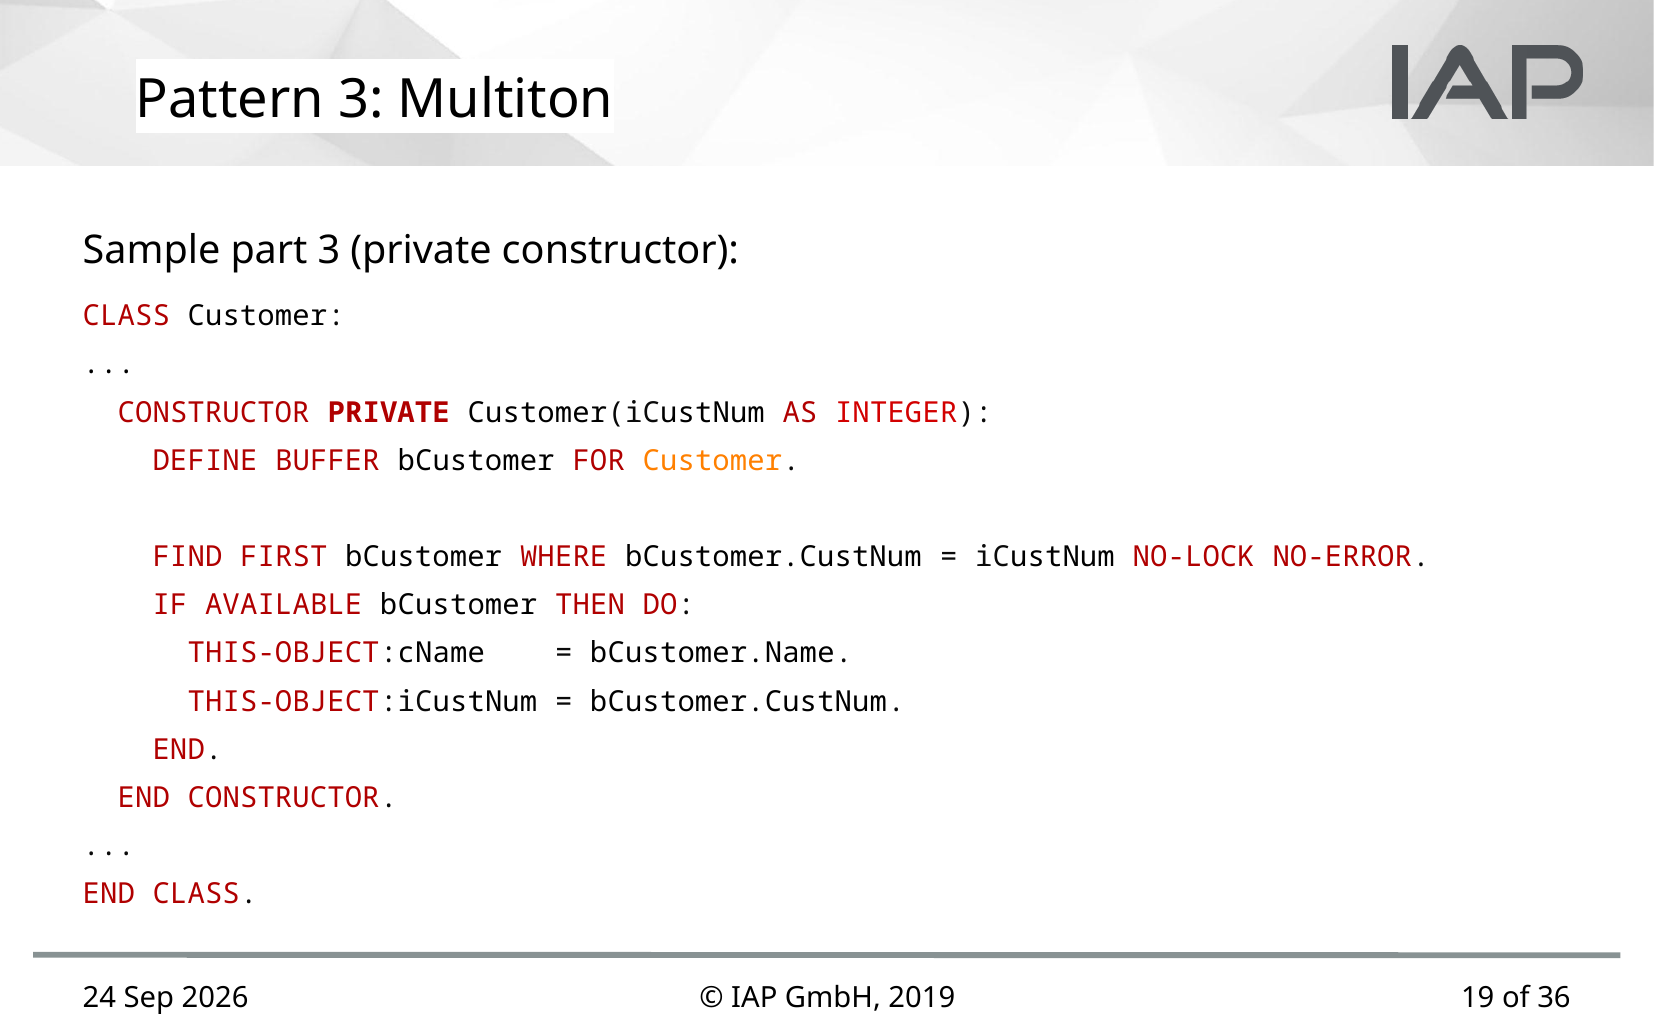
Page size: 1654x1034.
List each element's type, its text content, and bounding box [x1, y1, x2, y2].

title Pattern 3: Multiton [135, 41, 1264, 152]
list Sample part 3 (private constructor): [82, 221, 1571, 292]
picture [0, 0, 1654, 166]
list CLASS Customer: ... CONSTRUCTOR PRIVATE Customer(iCustNum AS INTEGER): DEFINE BUFFER bCustomer FOR Customer. FIND FIRST bCustomer WHERE bCustomer.CustNum = iCustNum NO-LOCK NO-ERROR. IF AVAILABLE bCustomer THEN DO: THIS-OBJECT:cName = bCustomer.Name. THIS-OBJECT:iCustNum = bCustomer.CustNum. END. END CONSTRUCTOR. ... END CLASS. [82, 294, 1571, 915]
